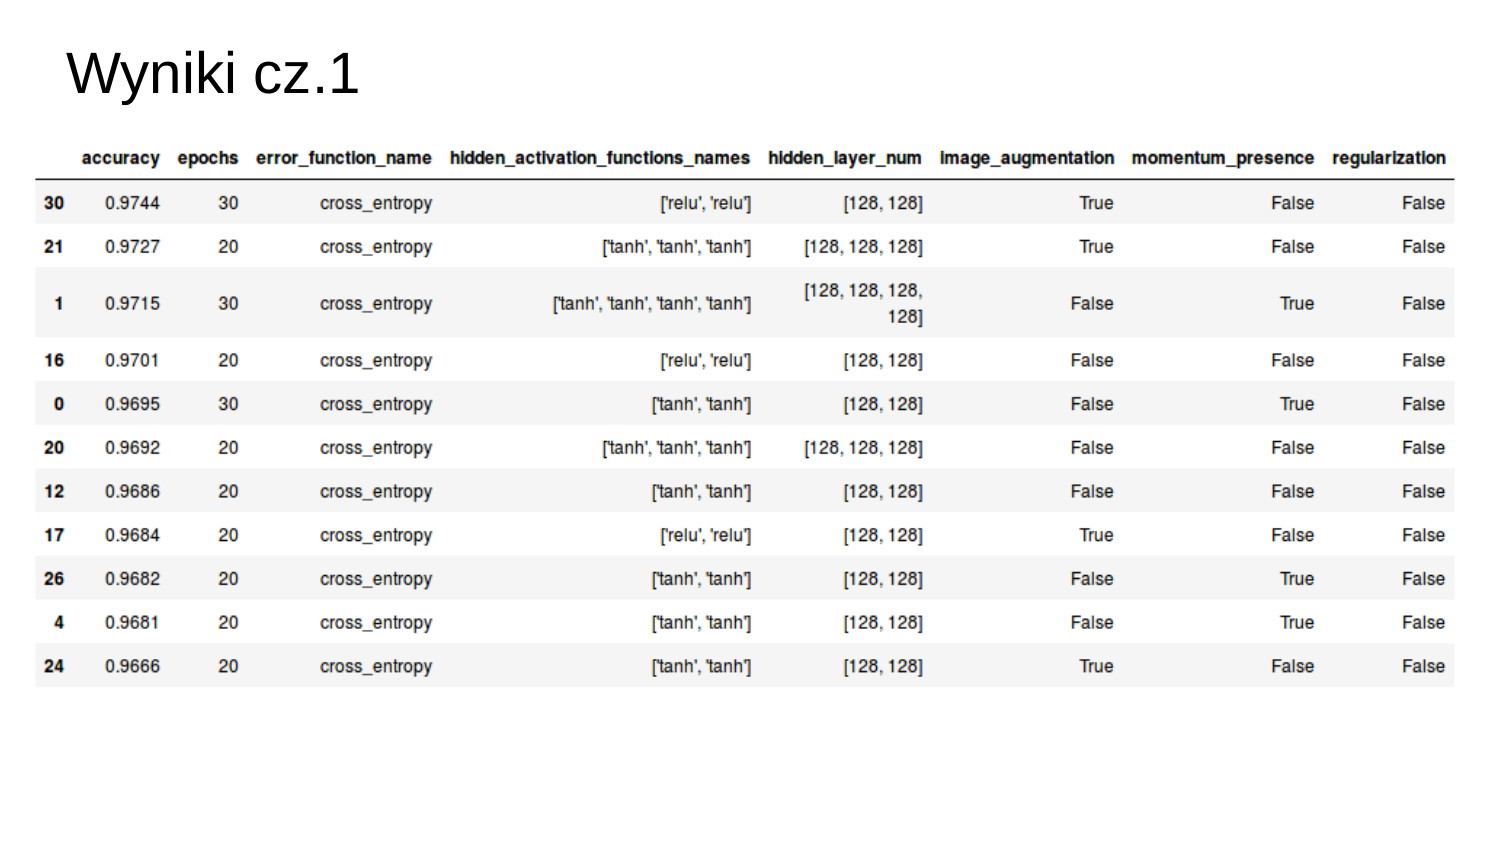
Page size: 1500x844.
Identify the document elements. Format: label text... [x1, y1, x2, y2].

title Wyniki cz.1 [51, 20, 1449, 114]
picture [24, 138, 1475, 693]
